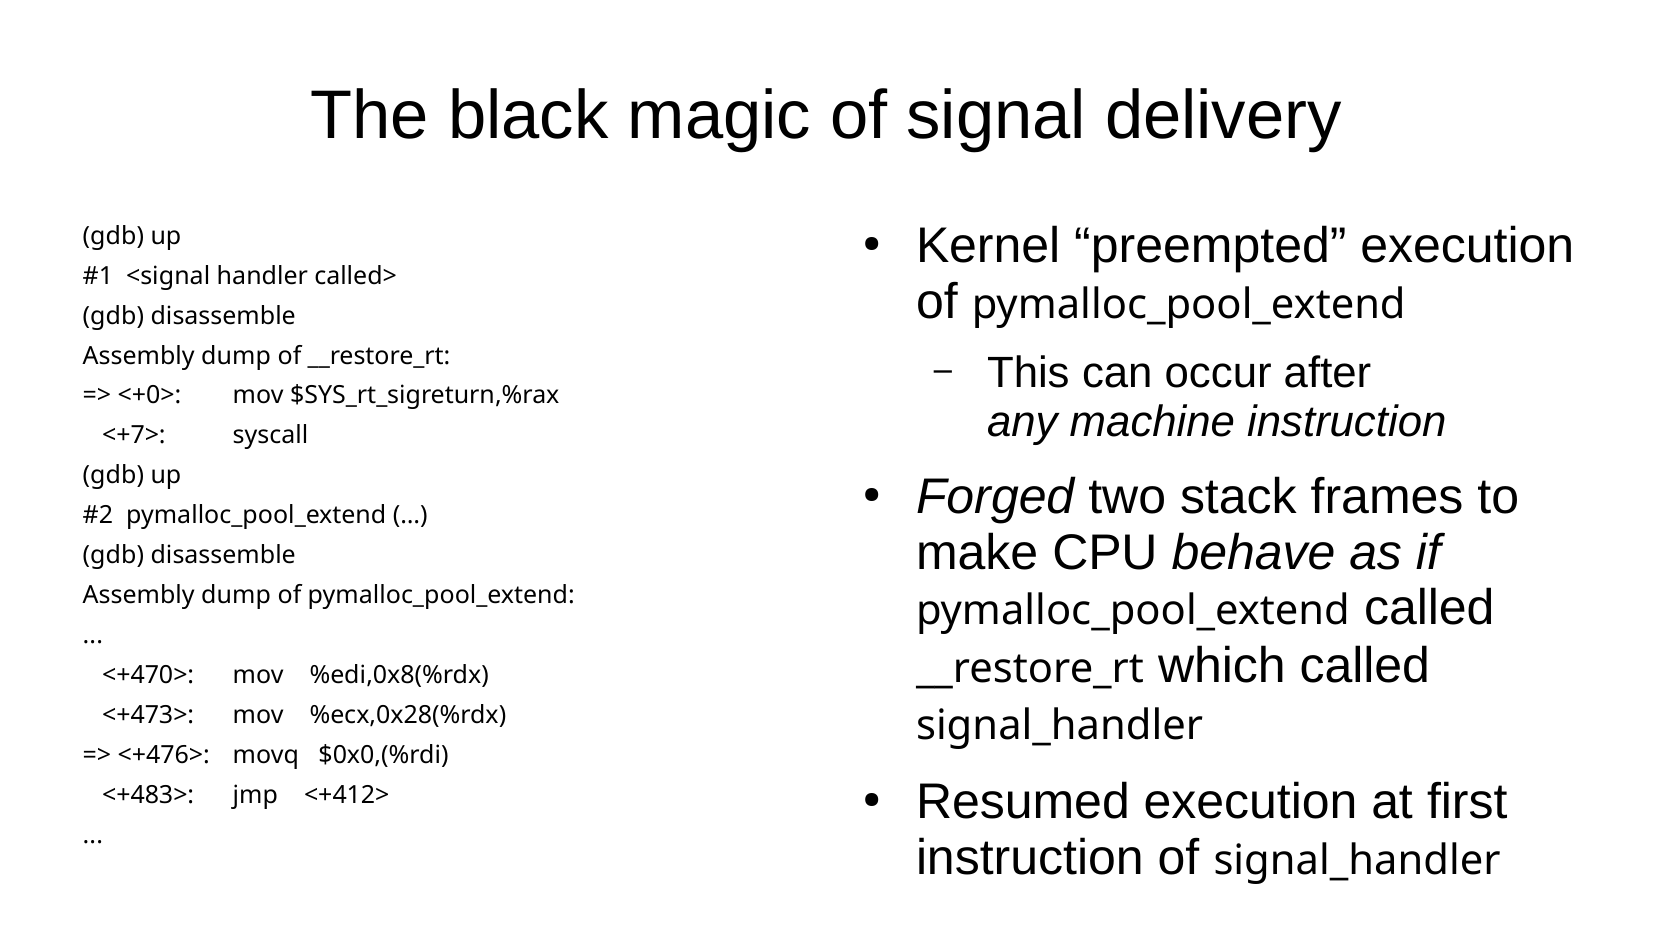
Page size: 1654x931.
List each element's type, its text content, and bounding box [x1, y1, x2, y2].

title The black magic of signal delivery [82, 37, 1571, 193]
list (gdb) up #1 <signal handler called> (gdb) disassemble Assembly dump of __restore_rt: => <+0>: mov $SYS_rt_sigreturn,%rax <+7>: syscall (gdb) up #2 pymalloc_pool_extend (…) (gdb) disassemble Assembly dump of pymalloc_pool_extend: ... <+470>: mov %edi,0x8(%rdx) <+473>: mov %ecx,0x28(%rdx) => <+476>: movq $0x0,(%rdi) <+483>: jmp <+412> ... [82, 217, 809, 900]
list Kernel “preempted” execution of pymalloc_pool_extend This can occur after any machine instruction Forged two stack frames to make CPU behave as if pymalloc_pool_extend called __restore_rt which called signal_handler Resumed execution at first instruction of signal_handler [845, 217, 1613, 900]
